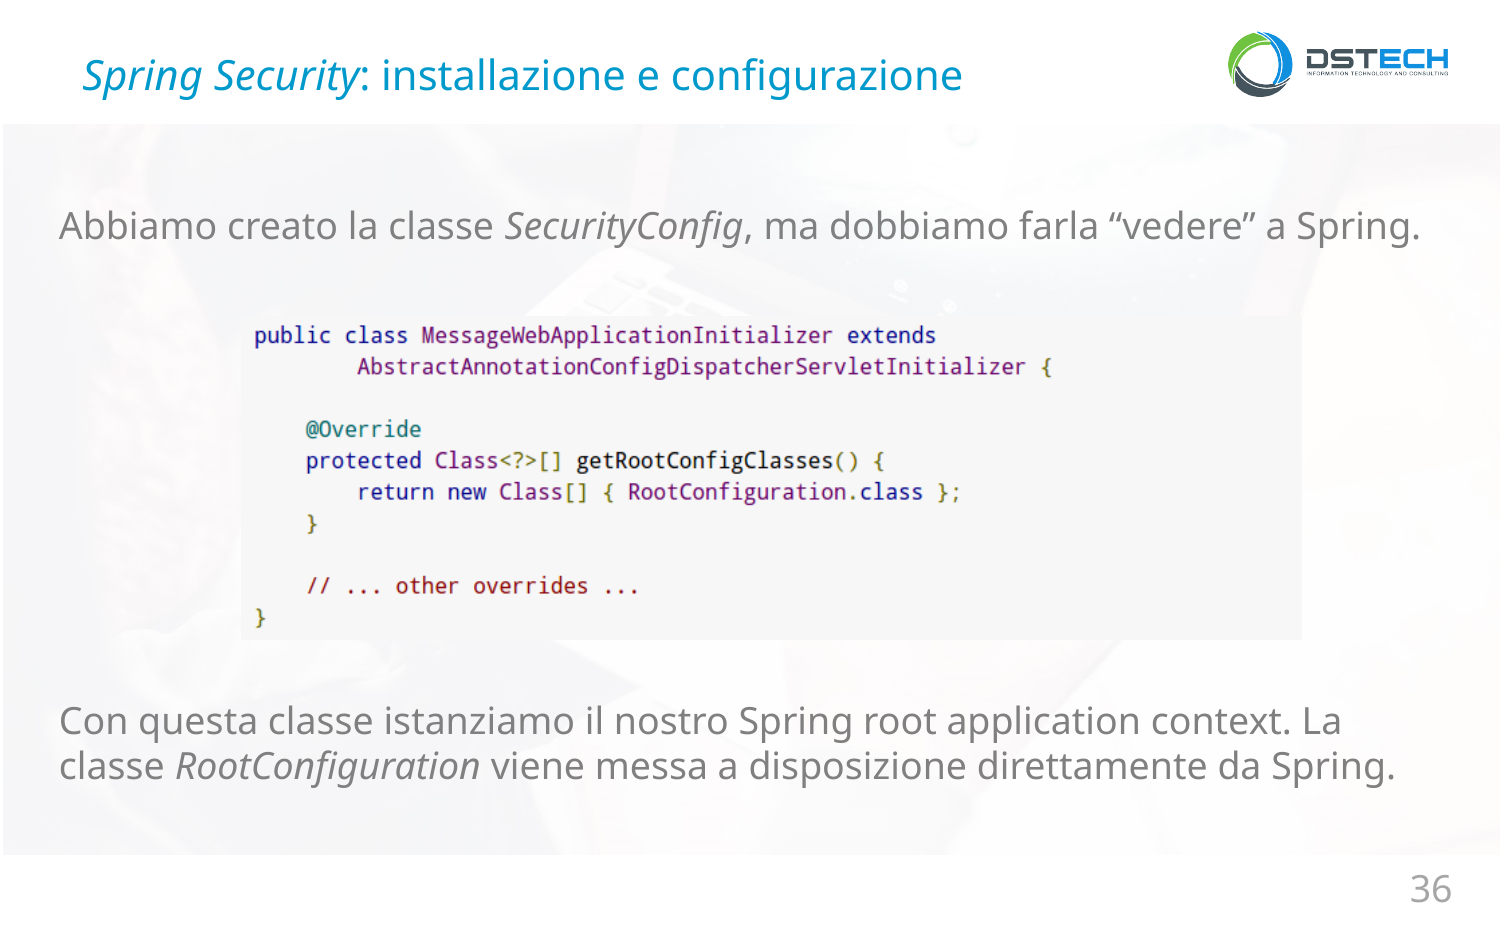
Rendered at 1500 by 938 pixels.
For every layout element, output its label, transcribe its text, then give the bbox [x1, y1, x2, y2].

text_box 36 [1381, 864, 1460, 910]
picture [241, 316, 1302, 640]
text_box 36 [1436, 888, 1447, 900]
text_box Spring Security: installazione e configurazione [67, 41, 1034, 107]
picture [1228, 31, 1448, 97]
text_box Abbiamo creato la classe SecurityConfig, ma dobbiamo farla “vedere” a Spring. Con questa classe istanziamo il nostro Spring root application context. La classe RootConfiguration viene messa a disposizione direttamente da Spring. [59, 157, 1453, 882]
picture [3, 124, 1500, 855]
